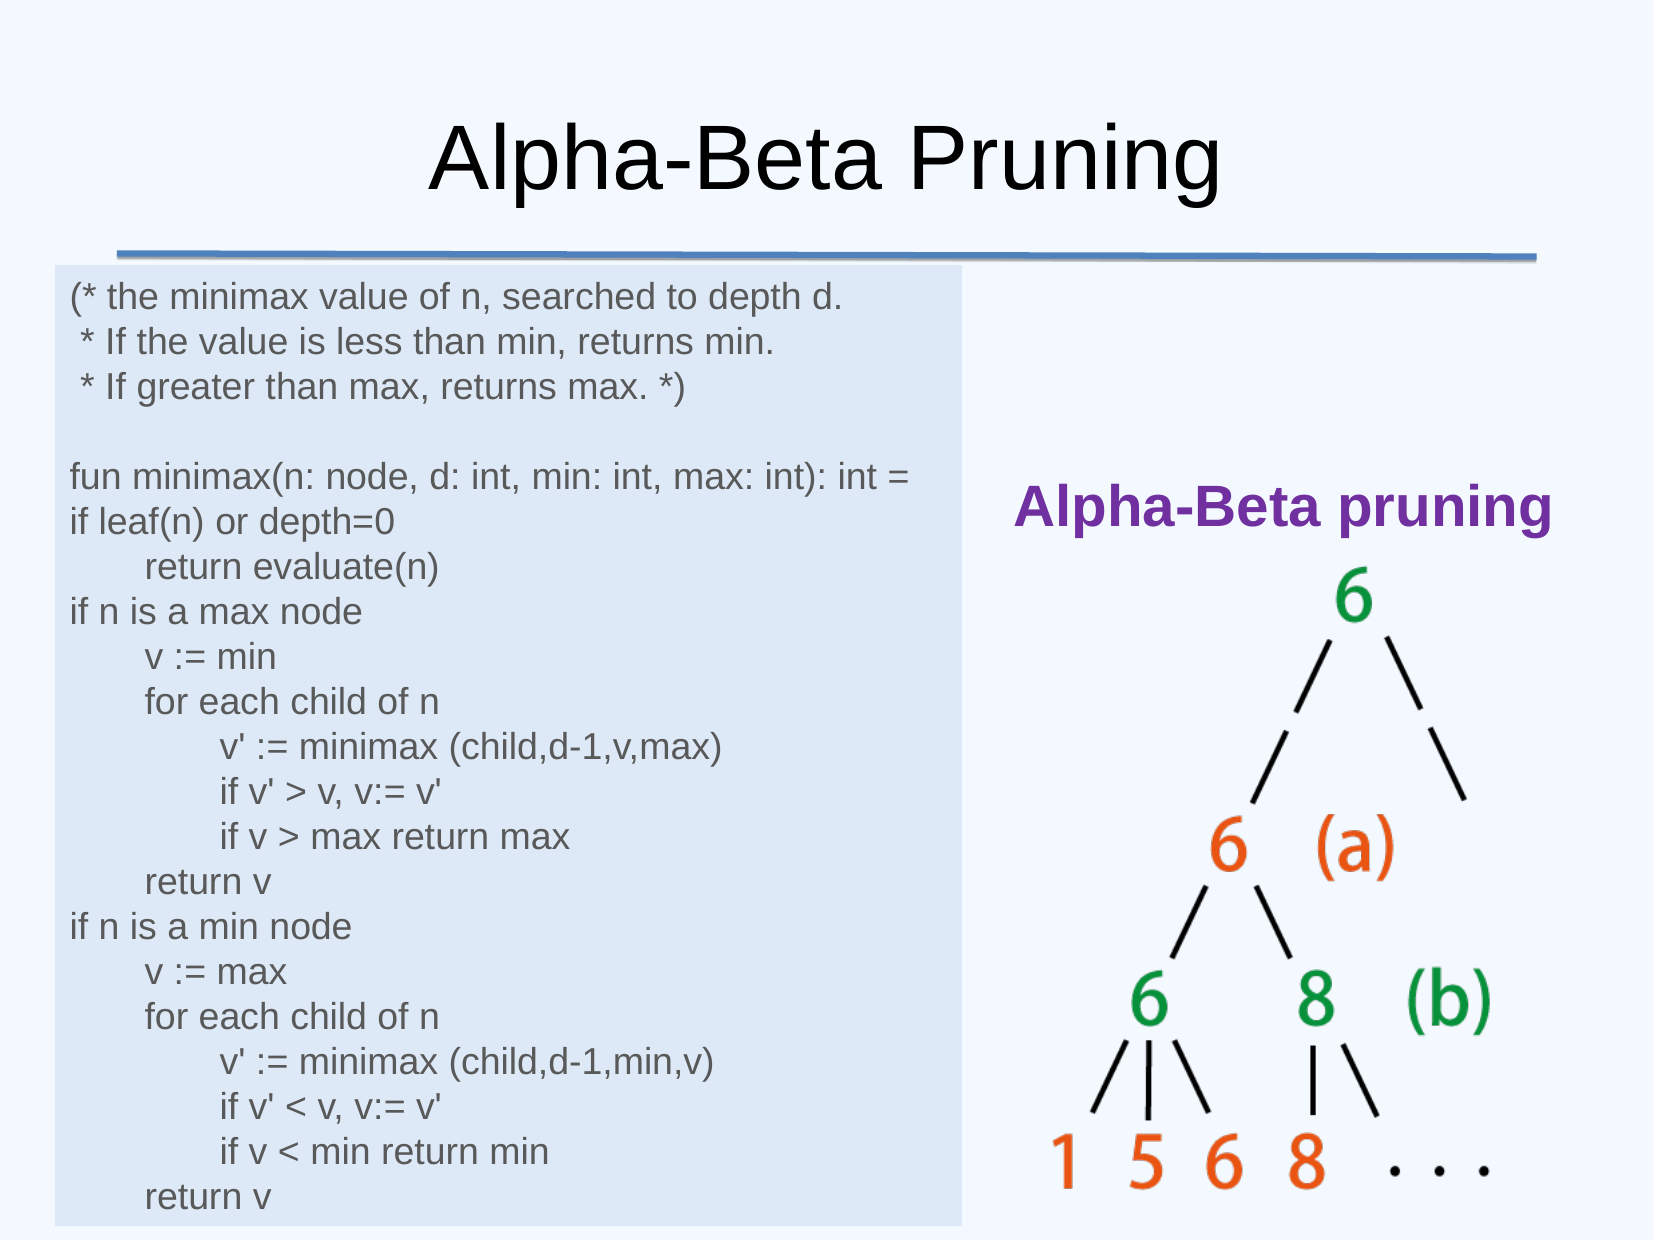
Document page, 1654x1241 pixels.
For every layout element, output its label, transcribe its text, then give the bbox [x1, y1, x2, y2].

text_box (* the minimax value of n, searched to depth d. * If the value is less than min, returns min. * If greater than max, returns max. *) fun minimax(n: node, d: int, min: int, max: int): int = if leaf(n) or depth=0 return evaluate(n) if n is a max node v := min for each child of n v' := minimax (child,d-1,v,max) if v' > v, v:= v' if v > max return max return v if n is a min node v := max for each child of n v' := minimax (child,d-1,min,v) if v' < v, v:= v' if v < min return min return v [54, 265, 962, 1227]
text_box Alpha-Beta Pruning [82, 49, 1571, 257]
picture [983, 519, 1654, 1241]
text_box Alpha-Beta pruning [983, 460, 1584, 546]
